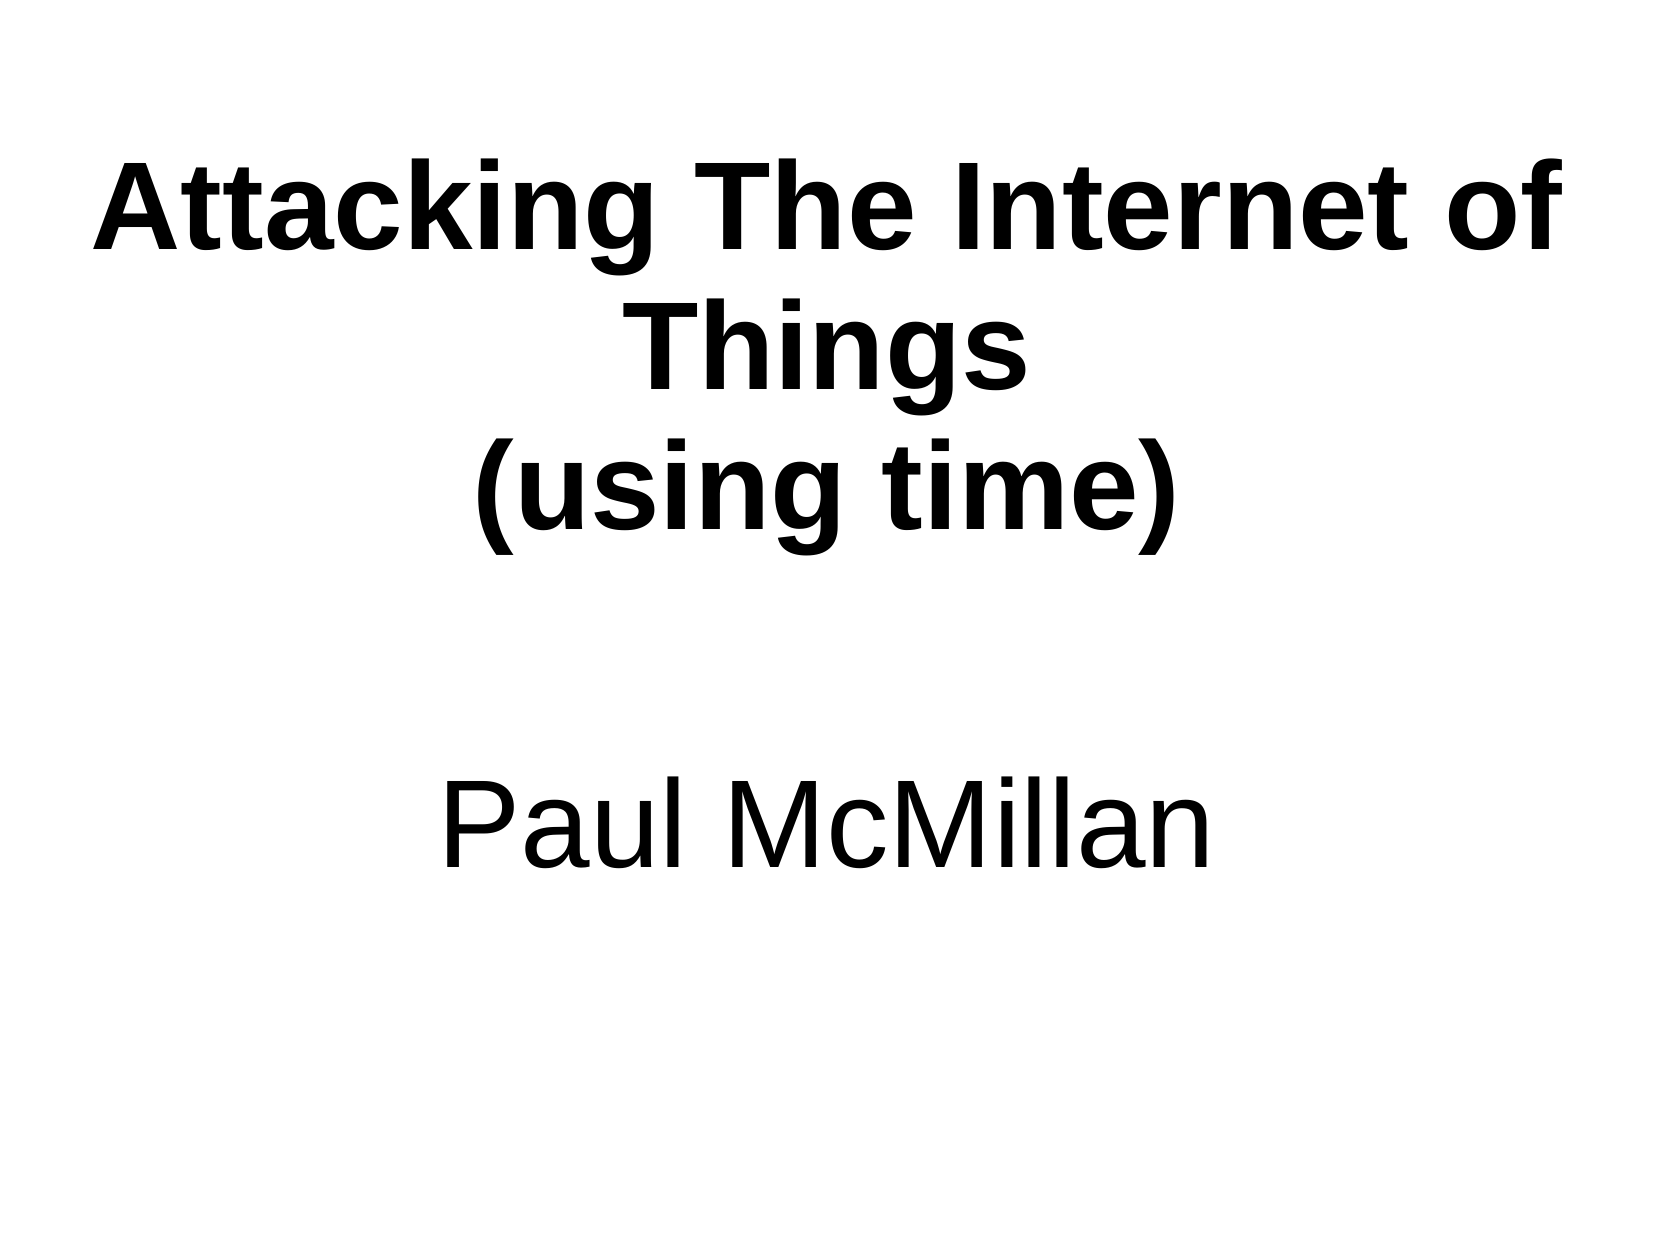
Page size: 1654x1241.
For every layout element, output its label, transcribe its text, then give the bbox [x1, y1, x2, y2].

subtitle Paul McMillan [82, 465, 1571, 1185]
title Attacking The Internet of Things (using time) [82, 136, 1571, 465]
